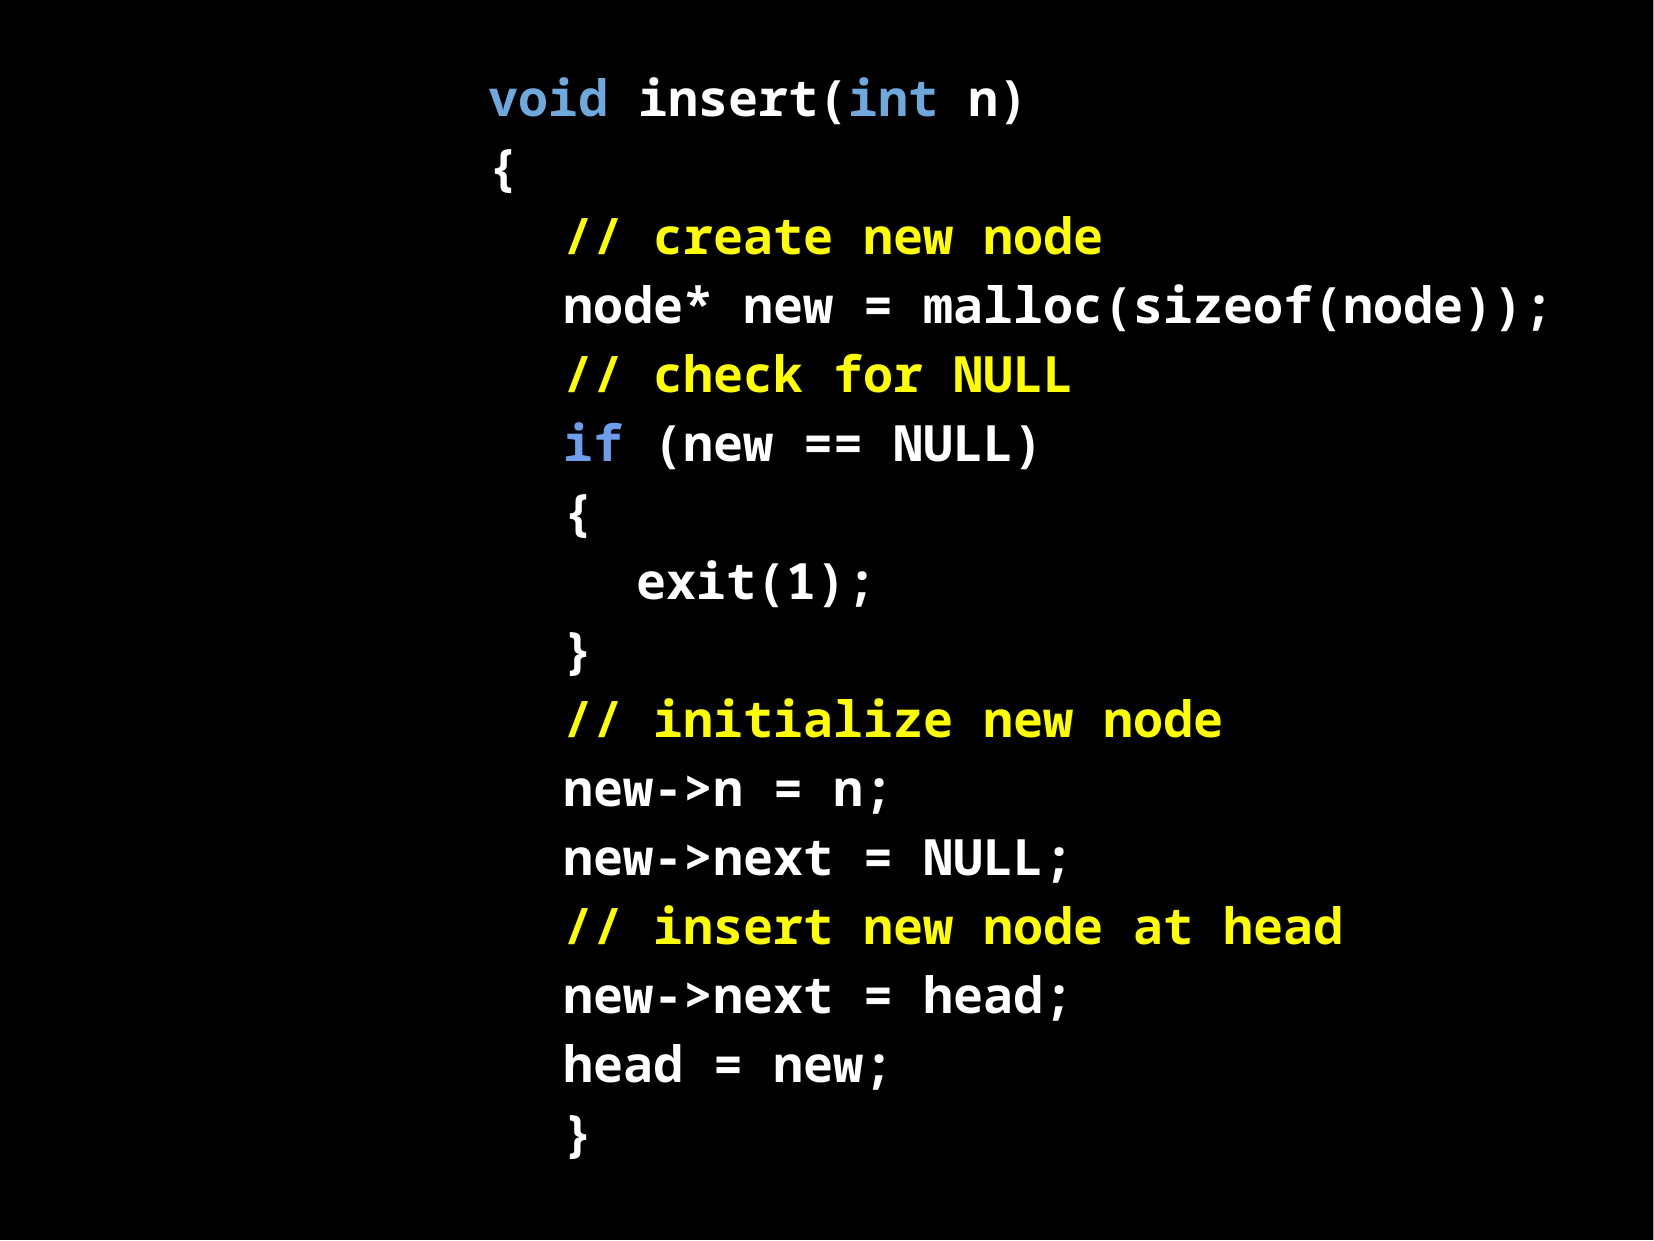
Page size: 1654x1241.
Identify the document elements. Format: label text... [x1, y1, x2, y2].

text_box void insert(int n) { // create new node node* new = malloc(sizeof(node)); // check for NULL if (new == NULL) { exit(1); } // initialize new node new->n = n; new->next = NULL; // insert new node at head new->next = head; head = new; } [473, 274, 1654, 1152]
